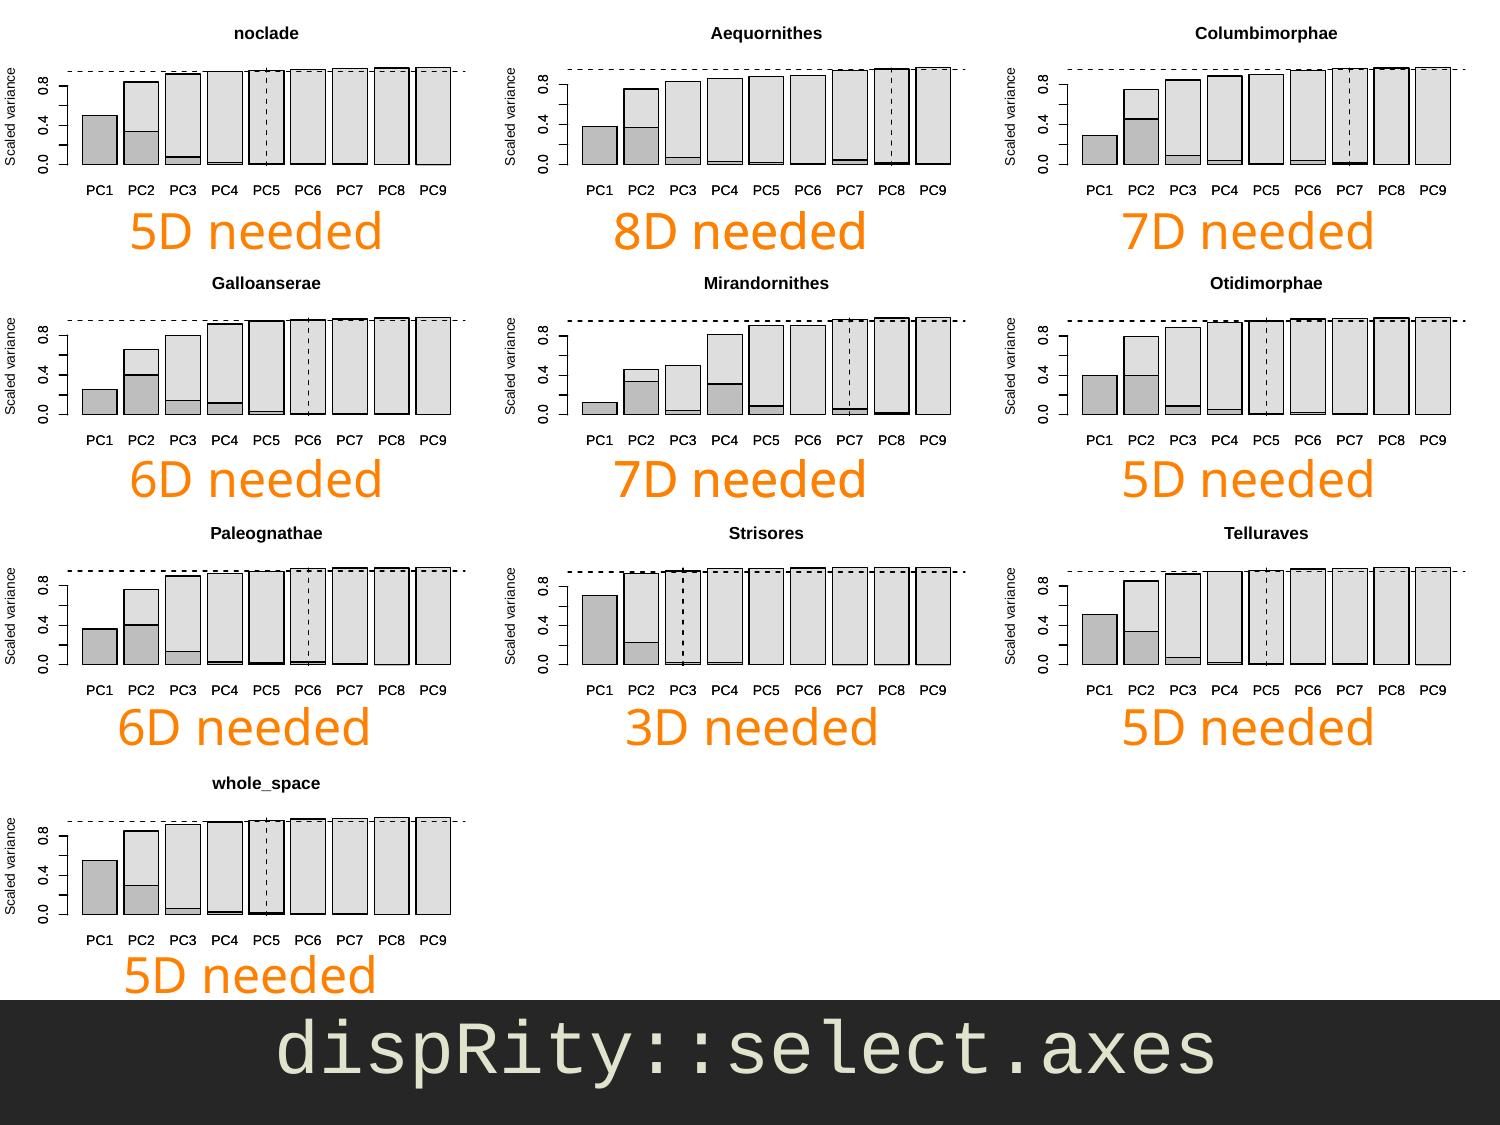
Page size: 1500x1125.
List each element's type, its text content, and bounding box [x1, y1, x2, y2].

text_box 5D needed [23, 188, 491, 260]
text_box 8D needed [507, 188, 975, 260]
text_box 5D needed [17, 933, 485, 1004]
text_box 7D needed [507, 437, 975, 508]
text_box 6D needed [23, 437, 491, 508]
text_box 3D needed [519, 685, 987, 756]
picture [0, 0, 1500, 1000]
text_box dispRity::select.axes [29, 1003, 1465, 1109]
text_box 6D needed [11, 685, 479, 756]
text_box 5D needed [1015, 685, 1483, 756]
text_box 5D needed [1015, 437, 1483, 508]
text_box 7D needed [1015, 188, 1483, 260]
